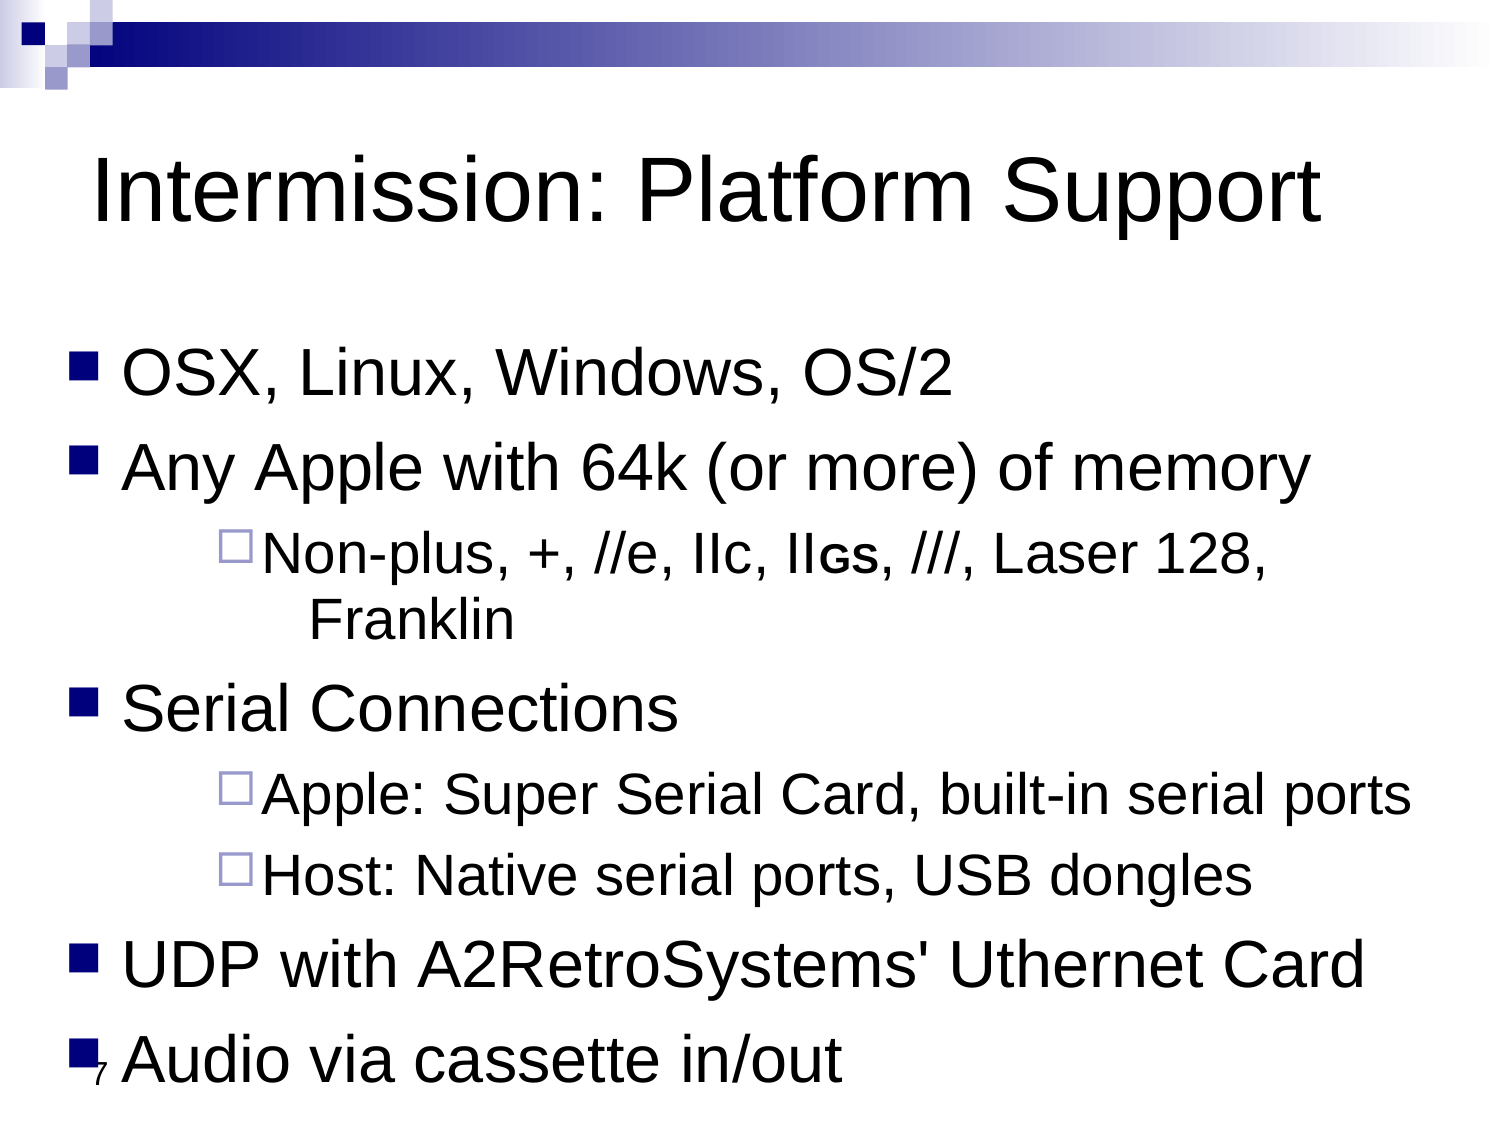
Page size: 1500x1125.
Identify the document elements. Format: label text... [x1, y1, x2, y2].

title Intermission: Platform Support [75, 75, 1426, 301]
list OSX, Linux, Windows, OS/2 Any Apple with 64k (or more) of memory Non-plus, +, //e, IIc, IIGS, ///, Laser 128, Franklin Serial Connections Apple: Super Serial Card, built-in serial ports Host: Native serial ports, USB dongles UDP with A2RetroSystems' Uthernet Card Audio via cassette in/out [50, 324, 1438, 1101]
